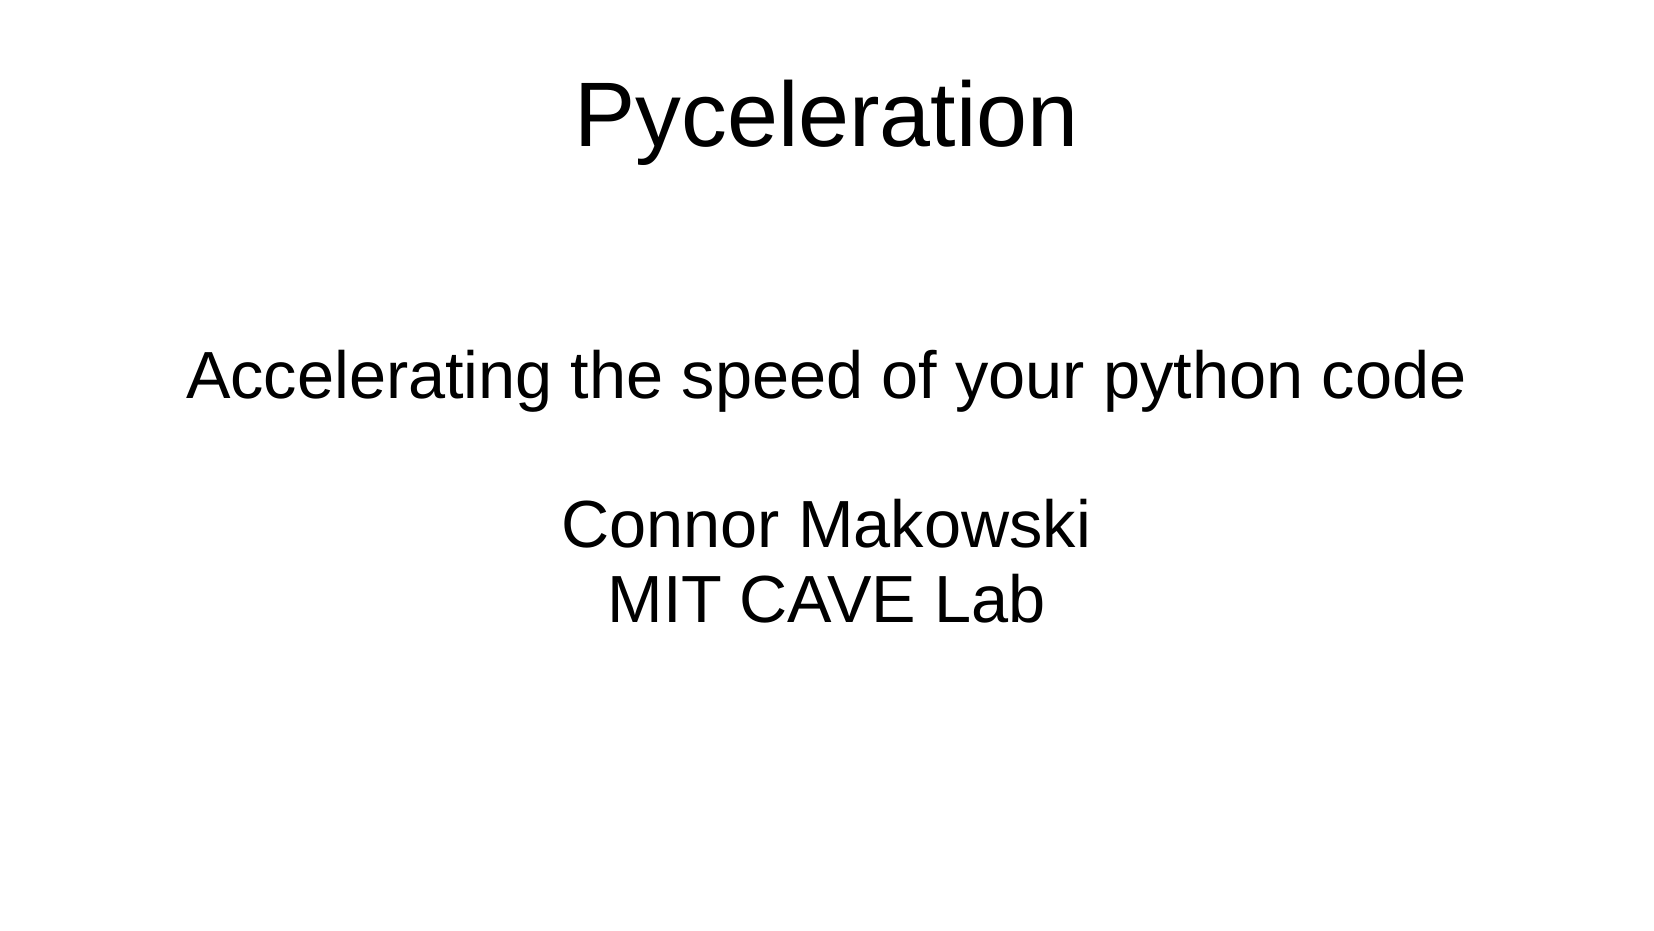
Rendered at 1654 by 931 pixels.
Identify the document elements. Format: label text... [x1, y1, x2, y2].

title Pyceleration [82, 37, 1571, 193]
subtitle Accelerating the speed of your python code Connor Makowski MIT CAVE Lab [82, 217, 1571, 758]
